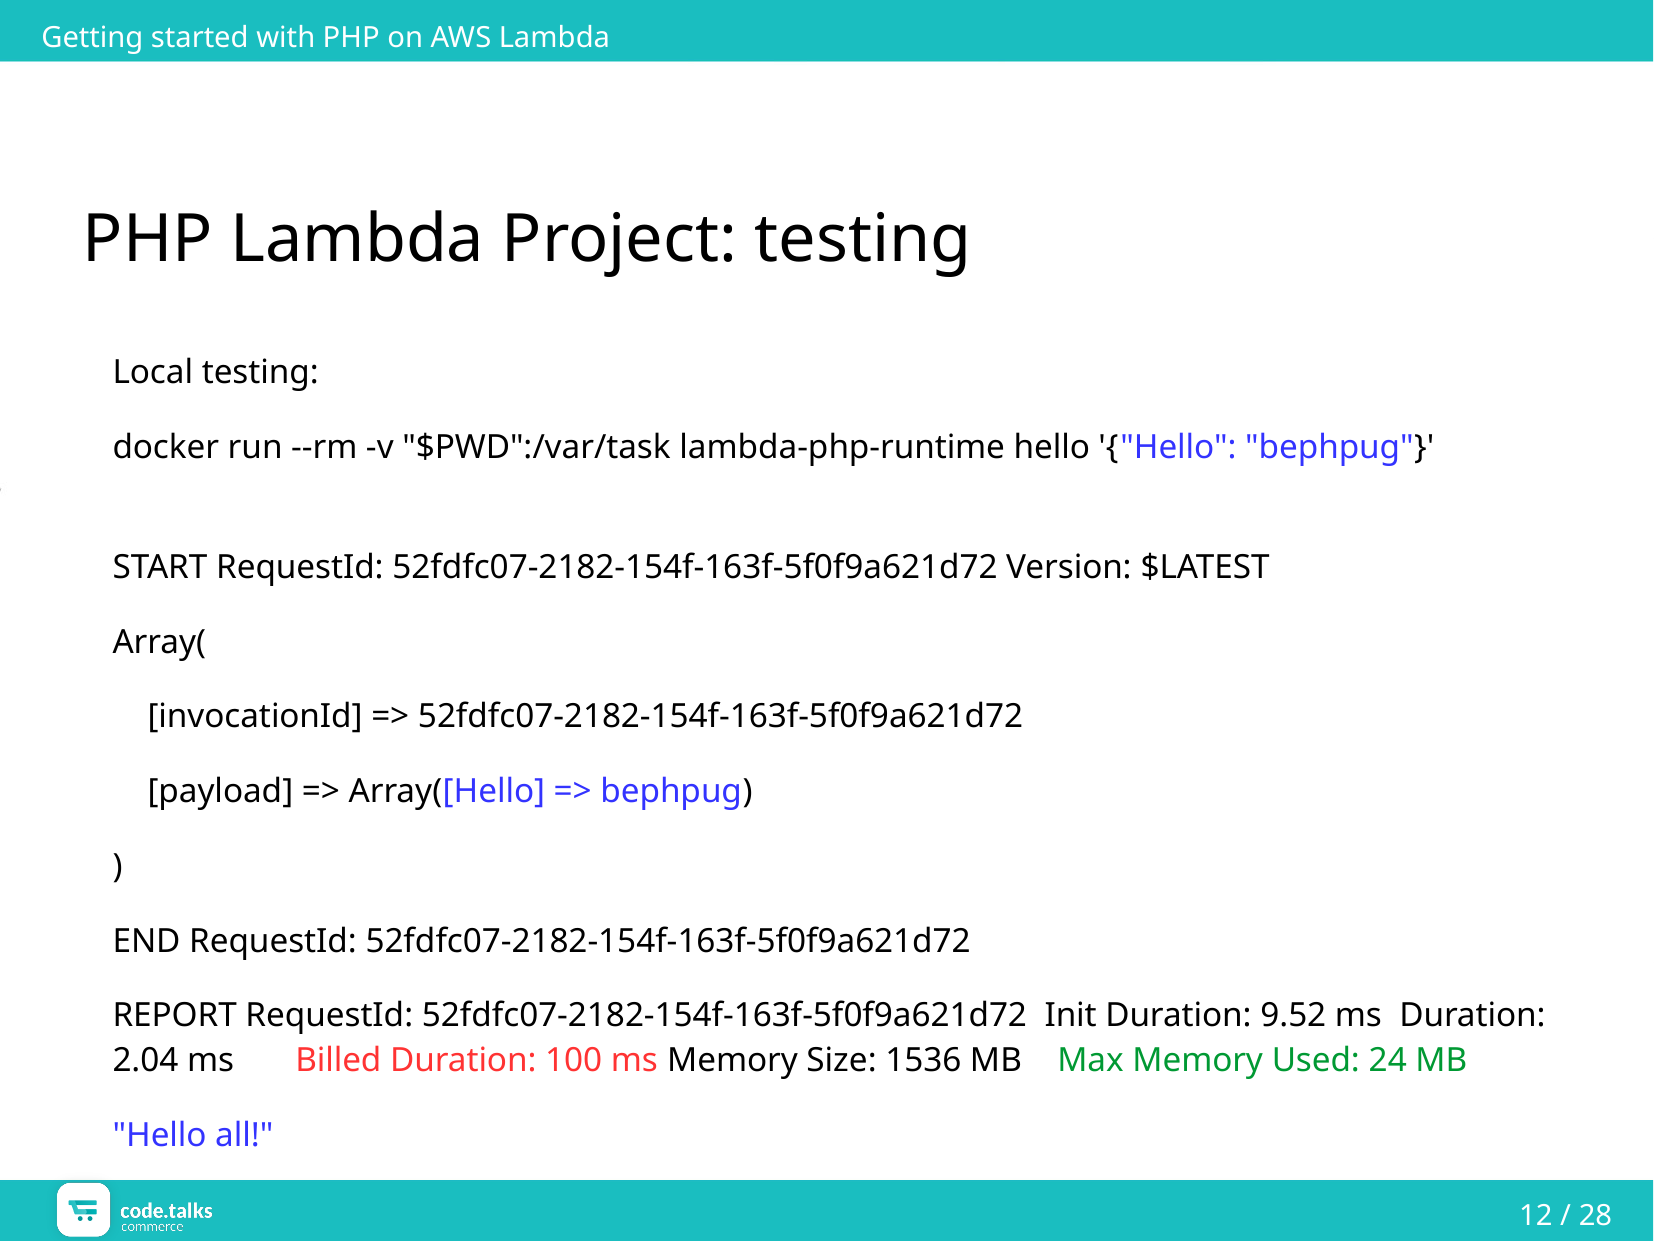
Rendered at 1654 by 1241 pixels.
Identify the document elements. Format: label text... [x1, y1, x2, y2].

picture [0, 0, 1654, 1241]
list Local testing: docker run --rm -v "$PWD":/var/task lambda-php-runtime hello '{"Hello": "bephpug"}' START RequestId: 52fdfc07-2182-154f-163f-5f0f9a621d72 Version: $LATEST Array( [invocationId] => 52fdfc07-2182-154f-163f-5f0f9a621d72 [payload] => Array([Hello] => bephpug) ) END RequestId: 52fdfc07-2182-154f-163f-5f0f9a621d72 REPORT RequestId: 52fdfc07-2182-154f-163f-5f0f9a621d72 Init Duration: 9.52 ms Duration: 2.04 ms Billed Duration: 100 ms Memory Size: 1536 MB Max Memory Used: 24 MB "Hello all!" [112, 348, 1613, 1241]
title PHP Lambda Project: testing [82, 139, 1571, 332]
